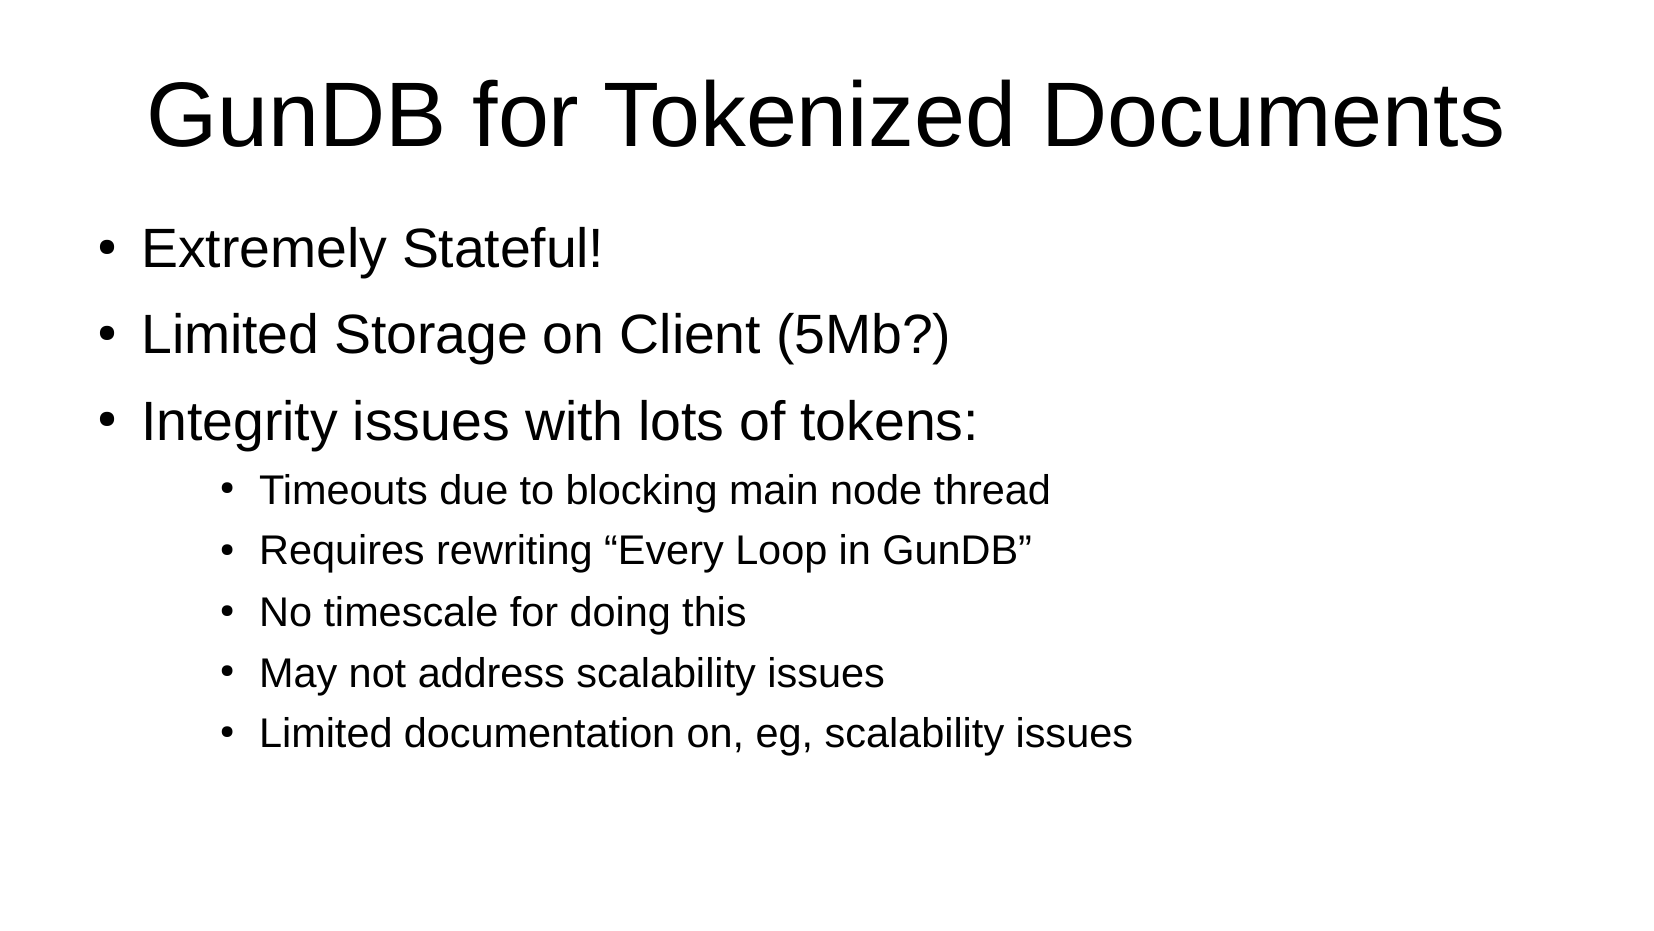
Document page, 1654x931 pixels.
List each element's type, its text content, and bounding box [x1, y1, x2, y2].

title GunDB for Tokenized Documents [82, 37, 1571, 193]
list Extremely Stateful! Limited Storage on Client (5Mb?) Integrity issues with lots of tokens: Timeouts due to blocking main node thread Requires rewriting “Every Loop in GunDB” No timescale for doing this May not address scalability issues Limited documentation on, eg, scalability issues [82, 217, 1571, 758]
